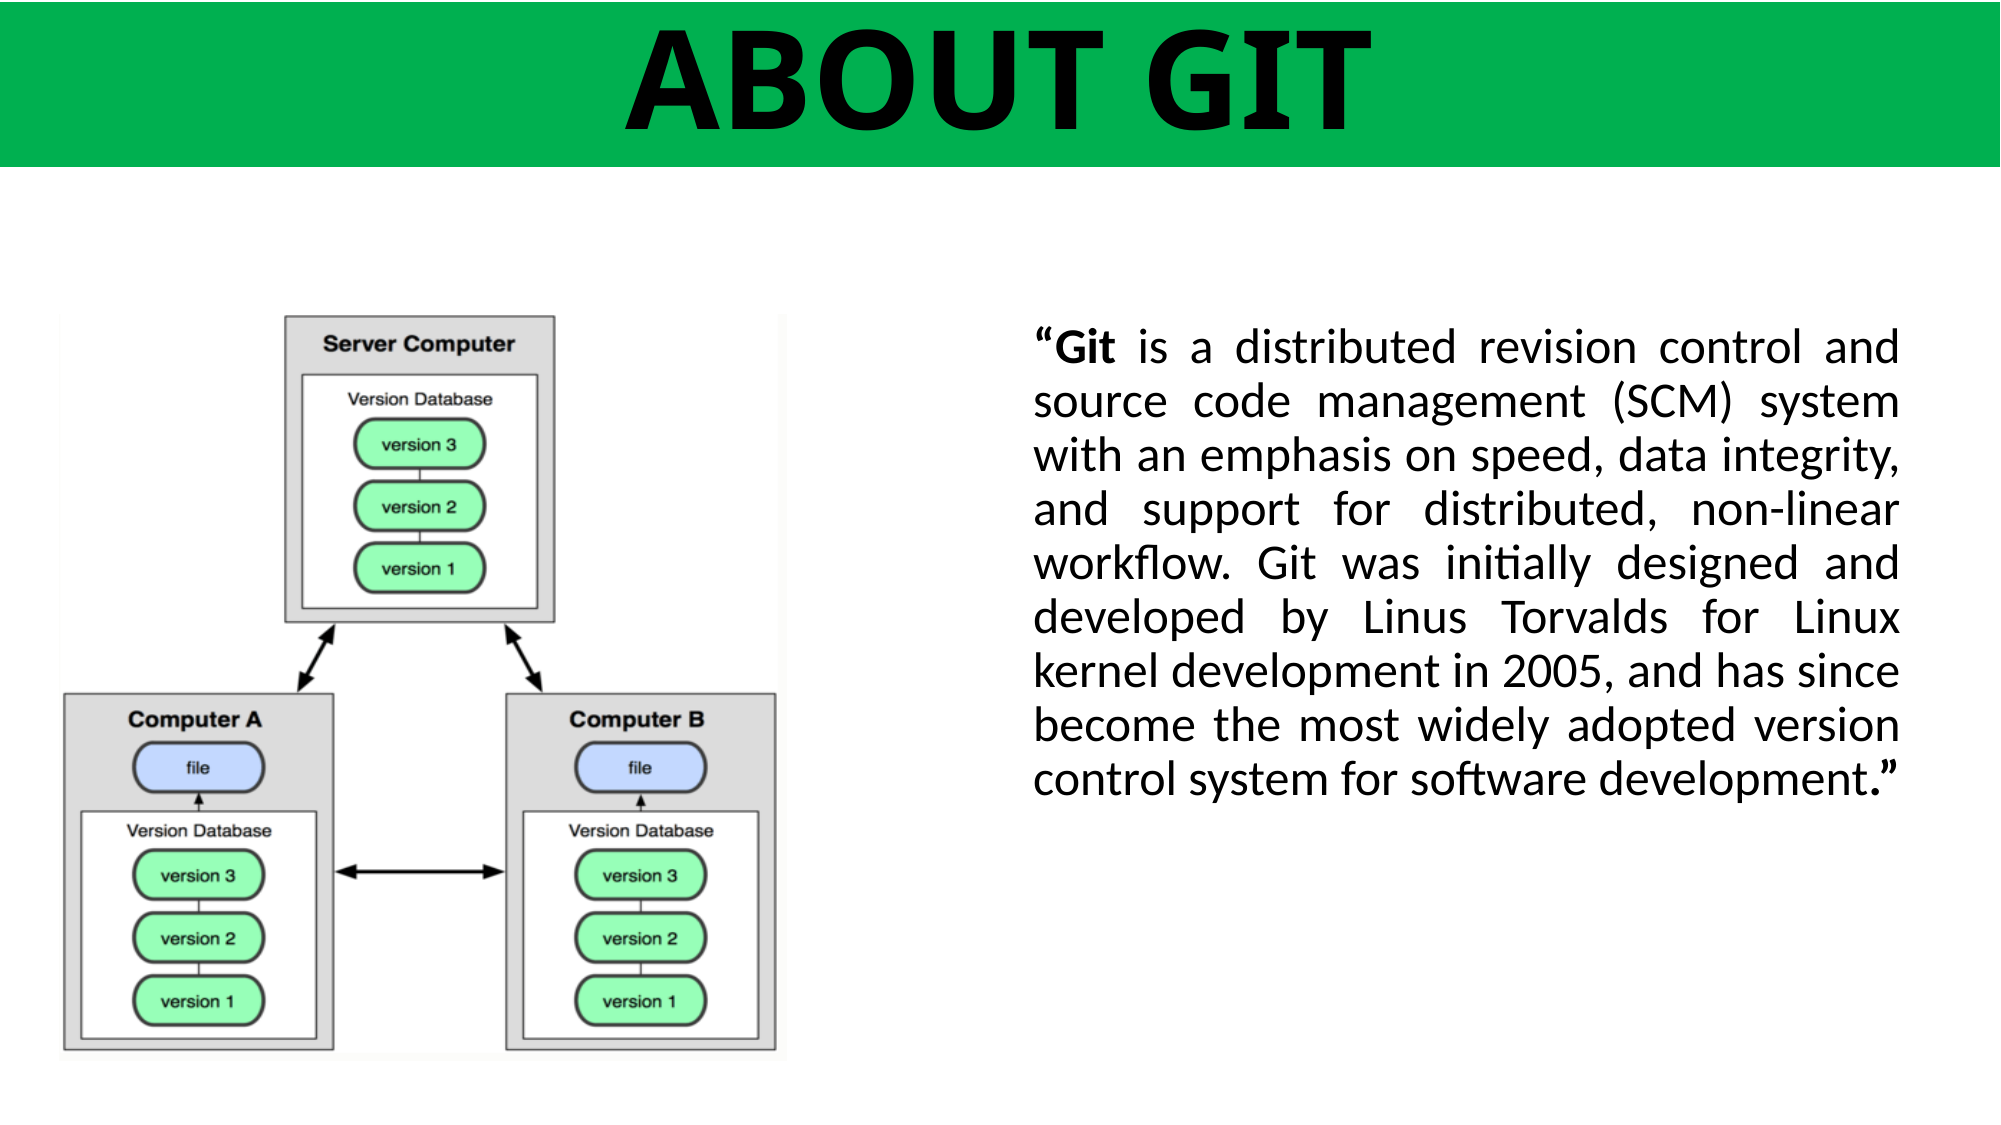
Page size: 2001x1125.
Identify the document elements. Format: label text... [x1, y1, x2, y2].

subtitle “Git is a distributed revision control and source code management (SCM) system with an emphasis on speed, data integrity, and support for distributed, non-linear workflow. Git was initially designed and developed by Linus Torvalds for Linux kernel development in 2005, and has since become the most widely adopted version control system for software development.” [1018, 312, 1917, 1059]
title ABOUT GIT [0, 2, 2000, 167]
picture [59, 314, 787, 1061]
